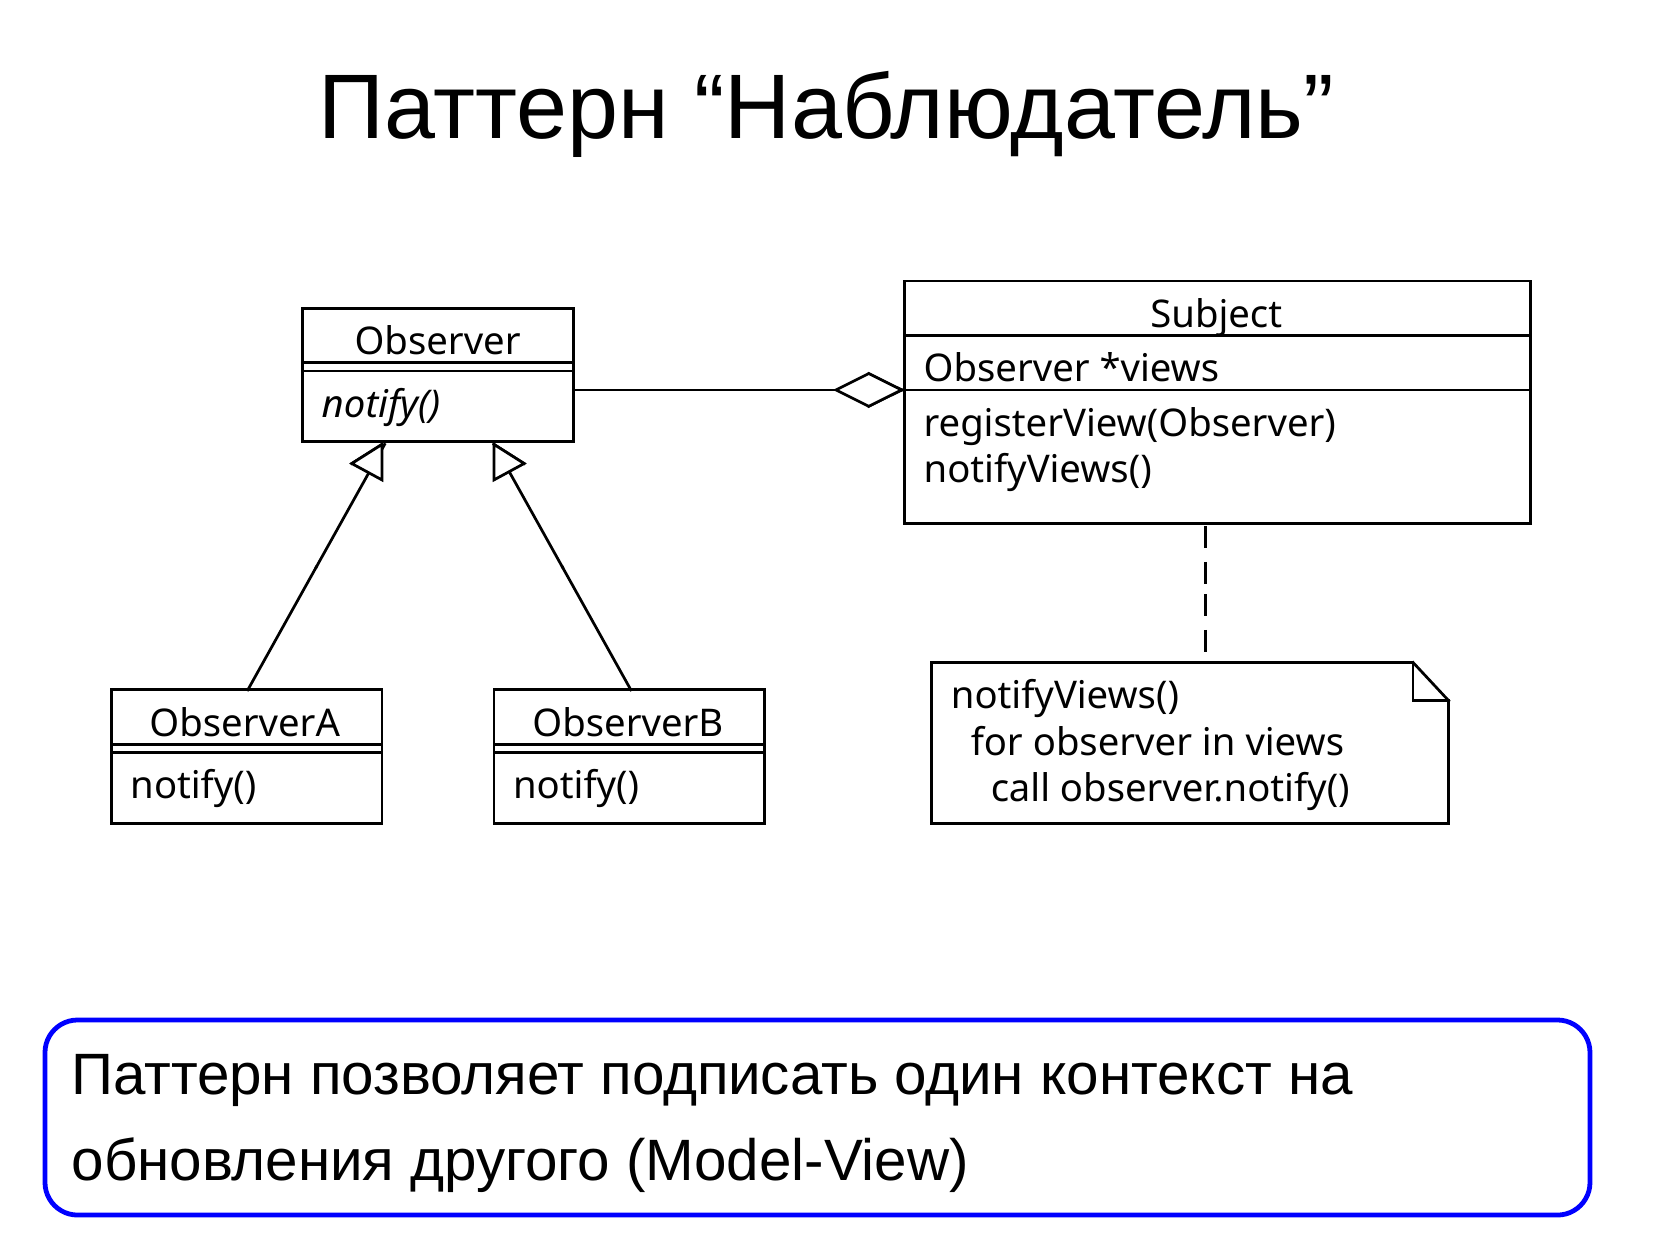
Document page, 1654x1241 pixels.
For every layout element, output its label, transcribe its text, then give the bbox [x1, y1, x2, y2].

picture [55, 225, 1590, 882]
text_box Паттерн позволяет подписать один контекст на обновления другого (Model-View) [45, 1020, 1591, 1216]
title Паттерн “Наблюдатель” [82, 2, 1571, 211]
